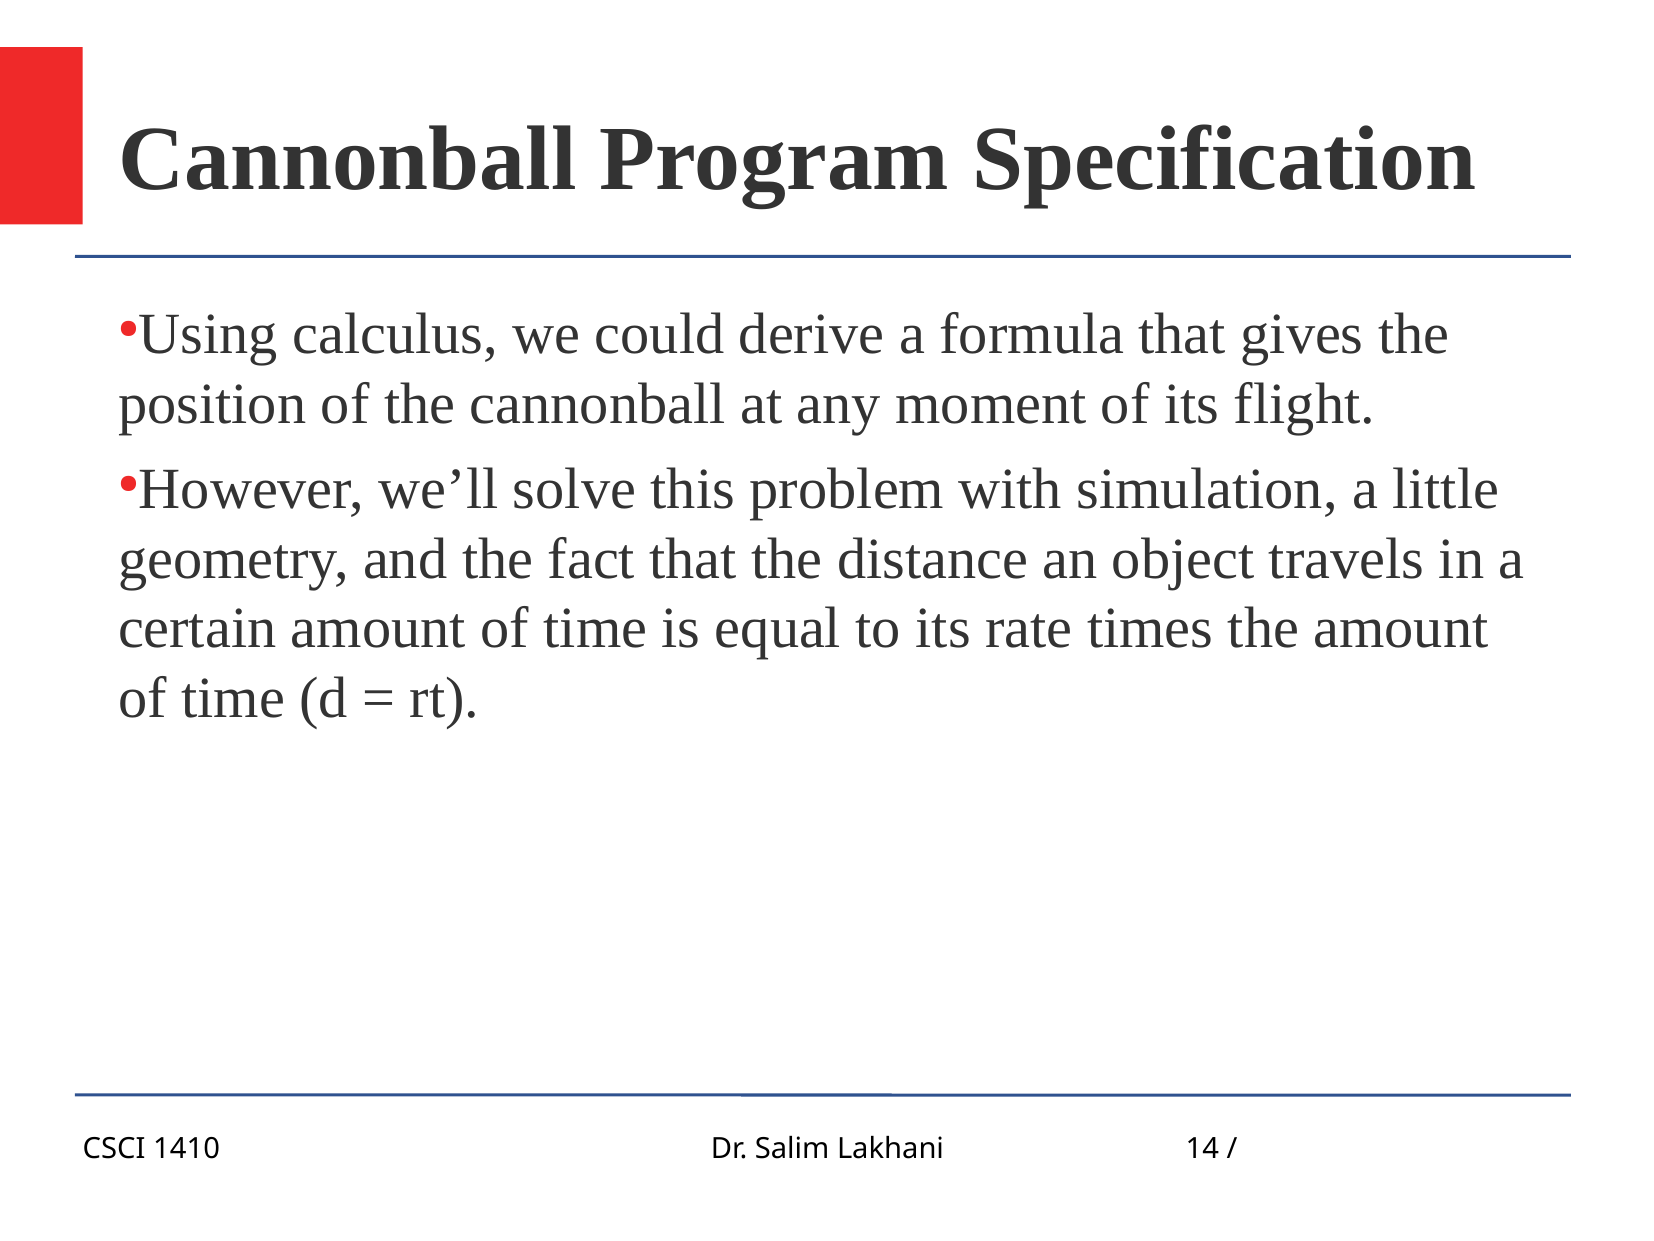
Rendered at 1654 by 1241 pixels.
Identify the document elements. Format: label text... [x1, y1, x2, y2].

text_box / [1185, 1129, 1571, 1216]
list Using calculus, we could derive a formula that gives the position of the cannonball at any moment of its flight. However, we’ll solve this problem with simulation, a little geometry, and the fact that the distance an object travels in a certain amount of time is equal to its rate times the amount of time (d = rt). [118, 295, 1536, 1080]
text_box CSCI 1410 [82, 1129, 468, 1216]
title Cannonball Program Specification [118, 49, 1571, 257]
text_box Dr. Salim Lakhani [565, 1129, 1090, 1216]
